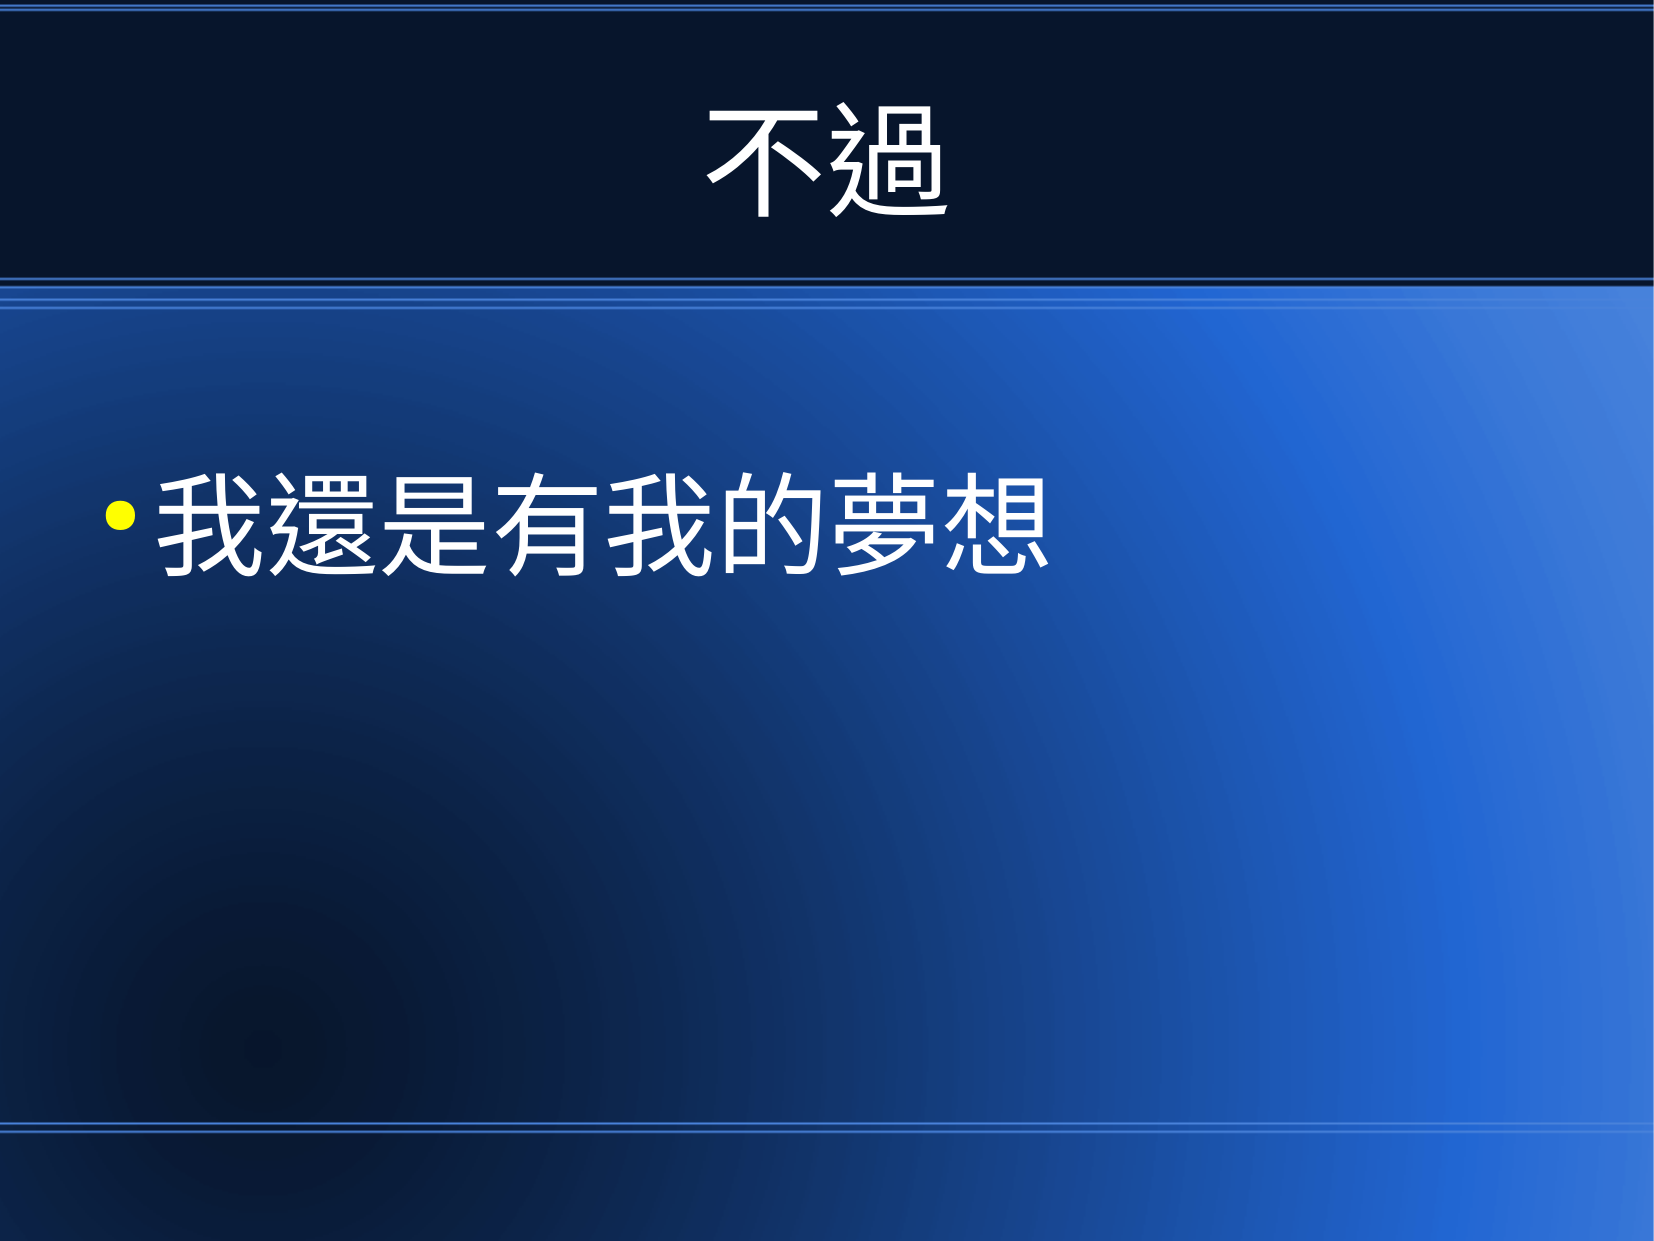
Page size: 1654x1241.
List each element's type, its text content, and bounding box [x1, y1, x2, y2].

list 我還是有我的夢想 [82, 355, 1571, 1241]
title 不過 [82, 49, 1571, 257]
picture [0, 0, 1654, 1241]
